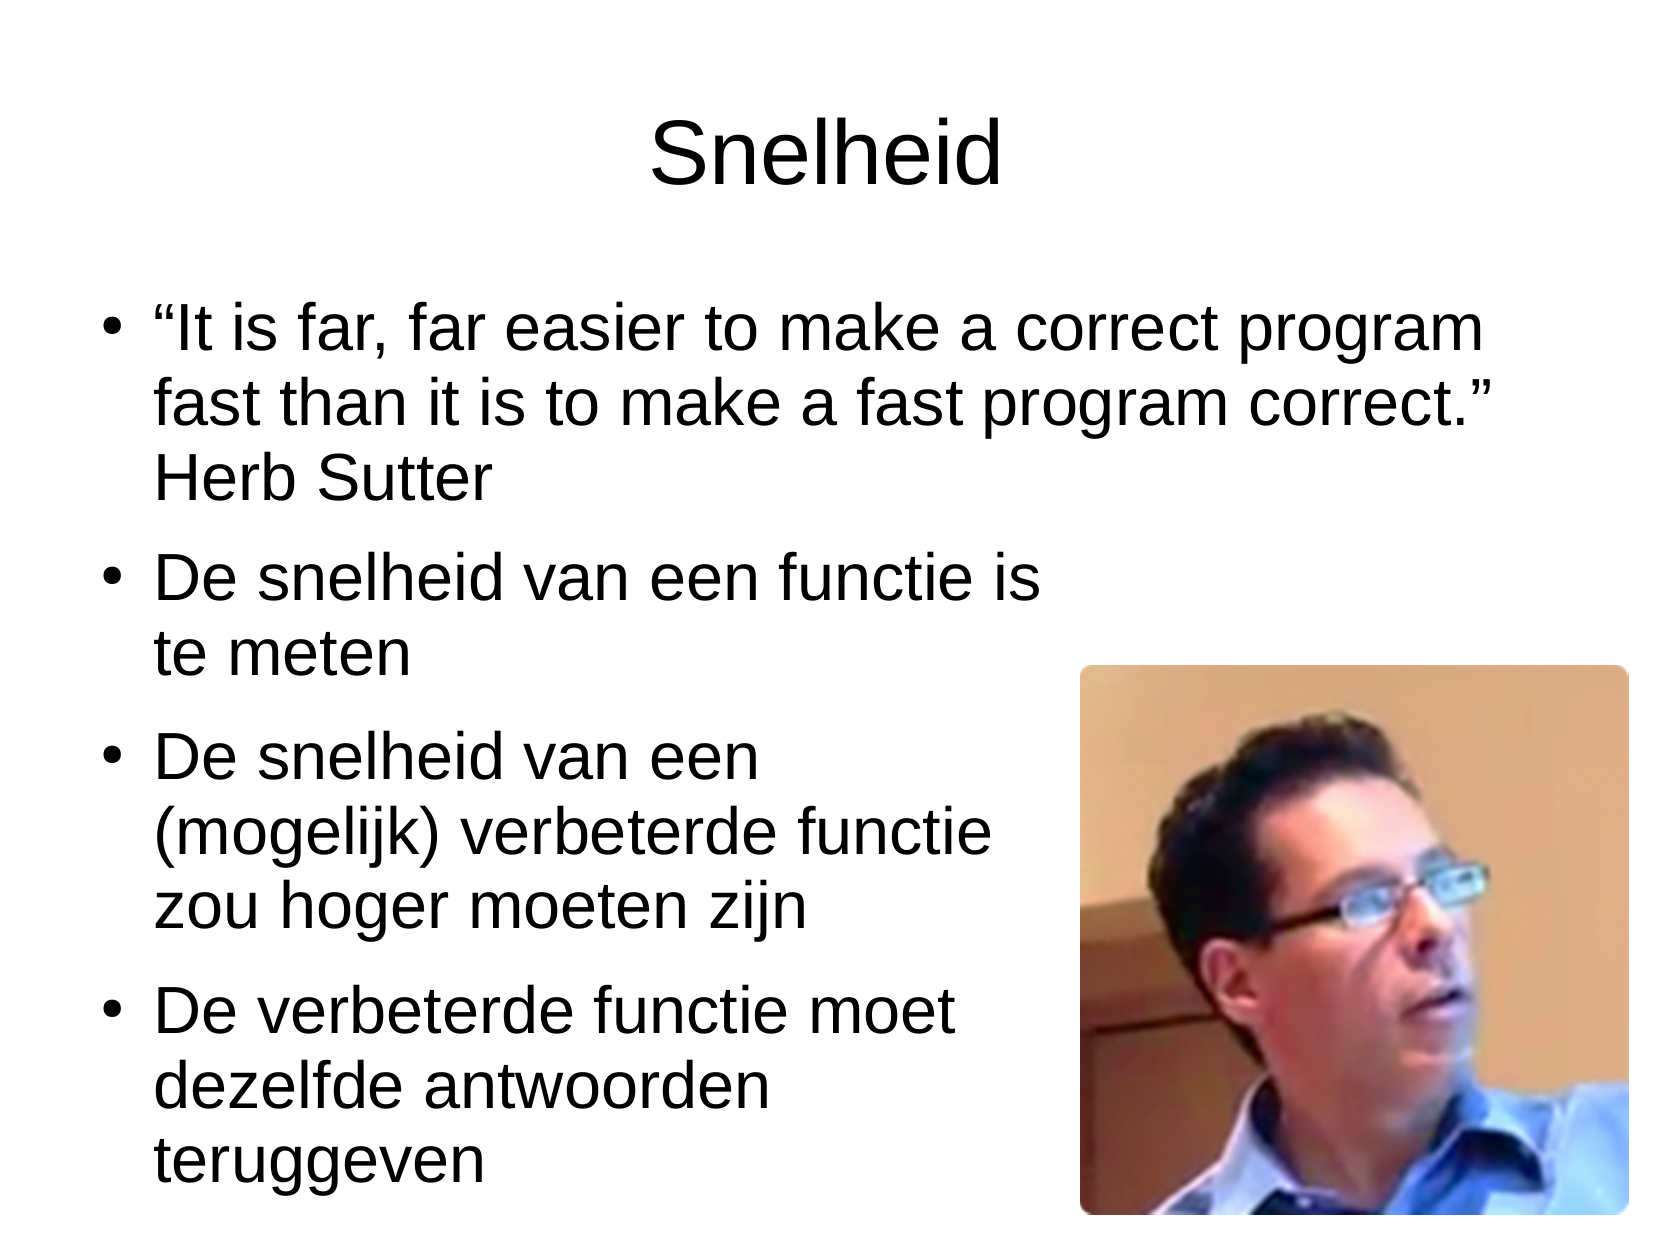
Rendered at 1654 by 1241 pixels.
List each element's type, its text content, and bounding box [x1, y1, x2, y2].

list De snelheid van een functie is te meten De snelheid van een (mogelijk) verbeterde functie zou hoger moeten zijn De verbeterde functie moet dezelfde antwoorden teruggeven [82, 540, 1051, 1201]
title Snelheid [82, 49, 1571, 257]
list “It is far, far easier to make a correct program fast than it is to make a fast program correct.” Herb Sutter [82, 290, 1571, 634]
picture [1080, 665, 1629, 1216]
